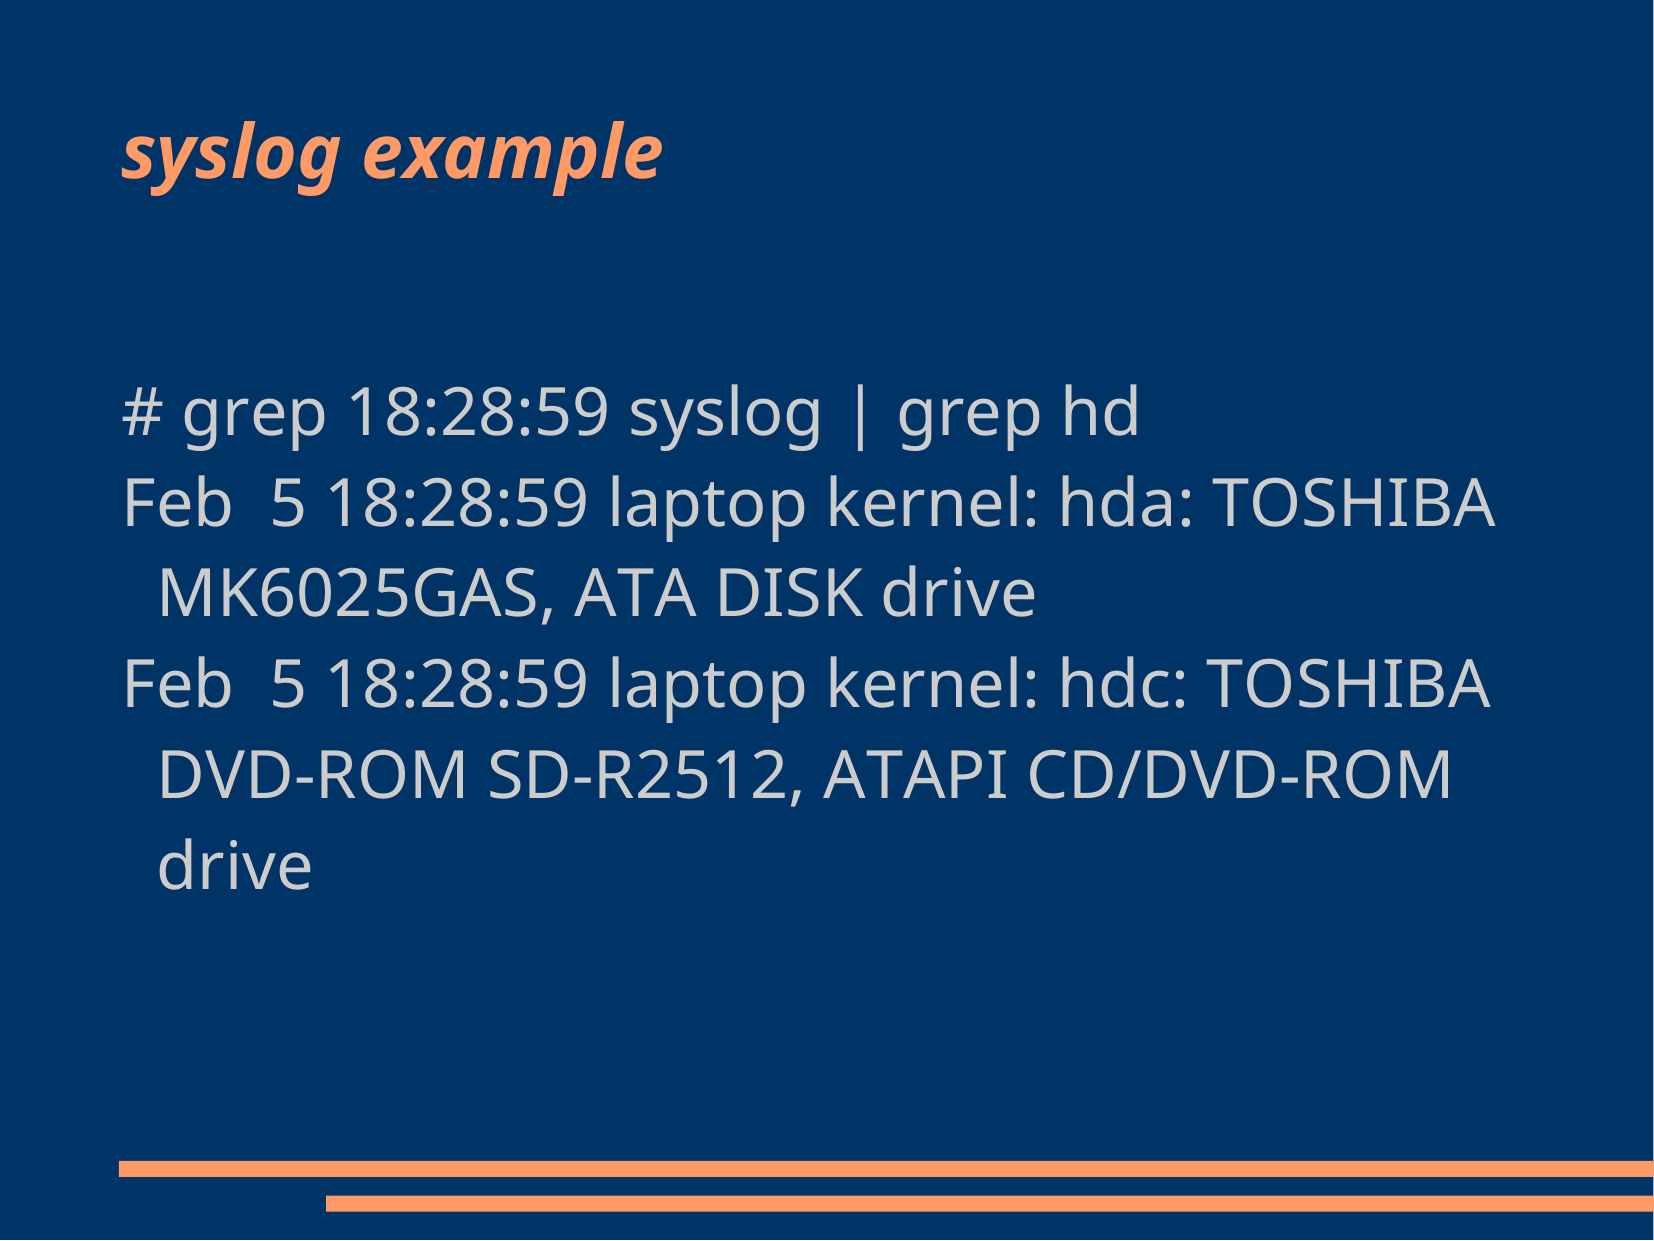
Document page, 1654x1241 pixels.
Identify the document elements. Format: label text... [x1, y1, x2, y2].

title syslog example [121, 46, 1534, 254]
subtitle # grep 18:28:59 syslog | grep hd Feb 5 18:28:59 laptop kernel: hda: TOSHIBA MK6025GAS, ATA DISK drive Feb 5 18:28:59 laptop kernel: hdc: TOSHIBA DVD-ROM SD-R2512, ATAPI CD/DVD-ROM drive [121, 322, 1561, 1133]
